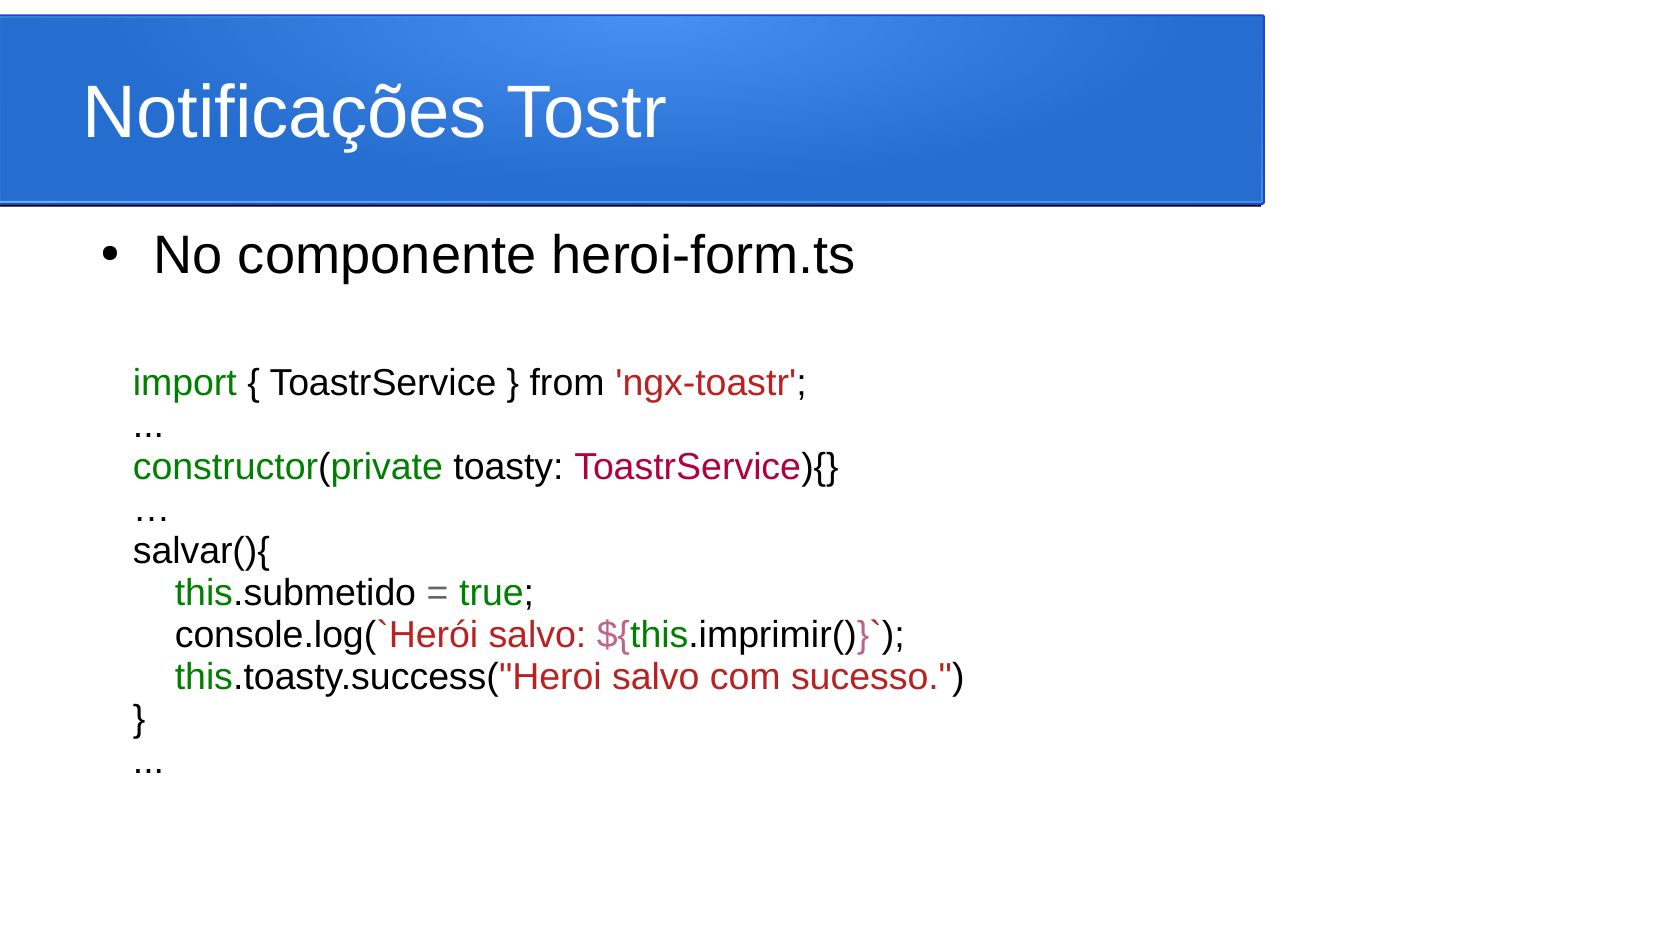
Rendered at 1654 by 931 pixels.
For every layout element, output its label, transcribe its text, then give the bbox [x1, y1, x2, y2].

text_box import { ToastrService } from 'ngx-toastr'; ... constructor(private toasty: ToastrService){} … salvar(){ this.submetido = true; console.log(`Herói salvo: ${this.imprimir()}`); this.toasty.success("Heroi salvo com sucesso.") } ... [118, 354, 1075, 790]
title Notificações Tostr [82, 35, 1235, 189]
list No componente heroi-form.ts [82, 224, 1571, 764]
